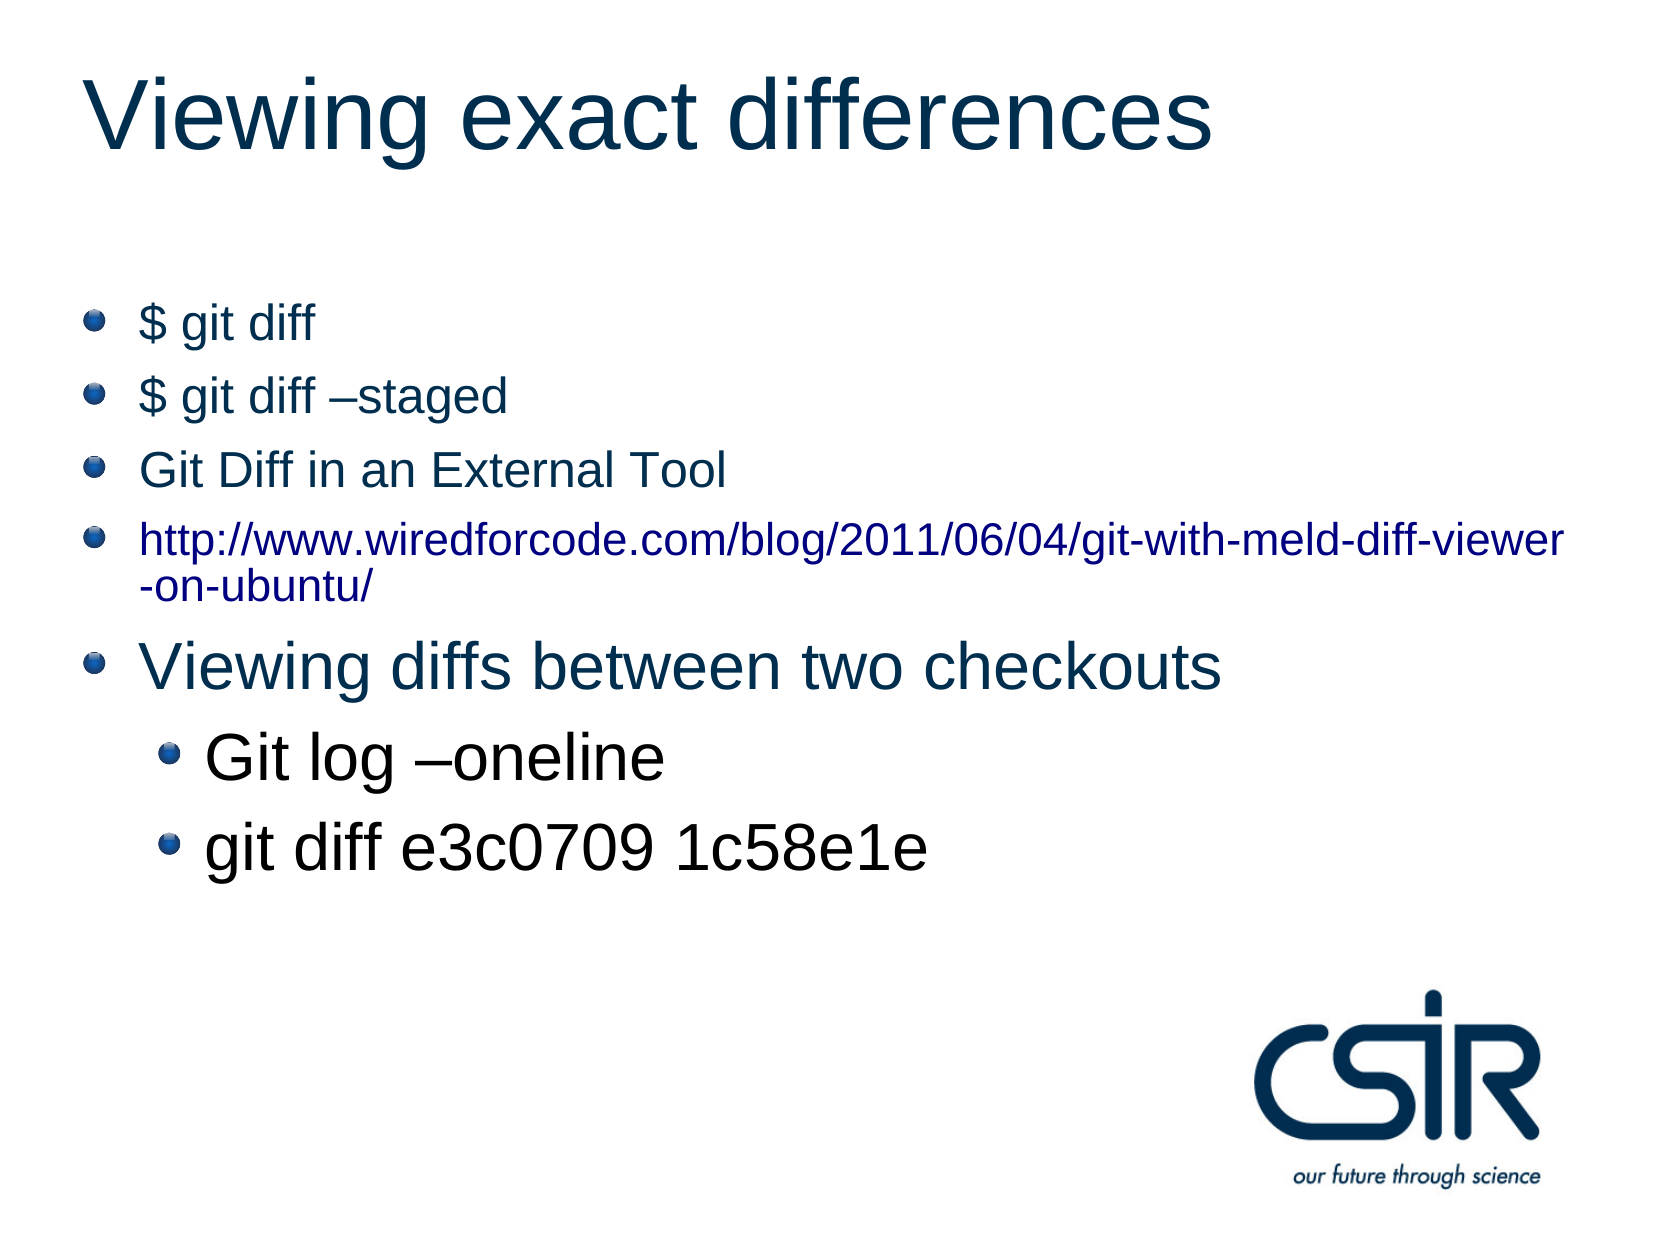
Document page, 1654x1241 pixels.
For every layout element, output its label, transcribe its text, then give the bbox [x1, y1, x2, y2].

title Viewing exact differences [82, 49, 1571, 257]
picture [1241, 983, 1653, 1240]
list $ git diff $ git diff –staged Git Diff in an External Tool http://www.wiredforcode.com/blog/2011/06/04/git-with-meld-diff-viewer-on-ubuntu/ Viewing diffs between two checkouts Git log –oneline git diff e3c0709 1c58e1e [82, 290, 1571, 1010]
